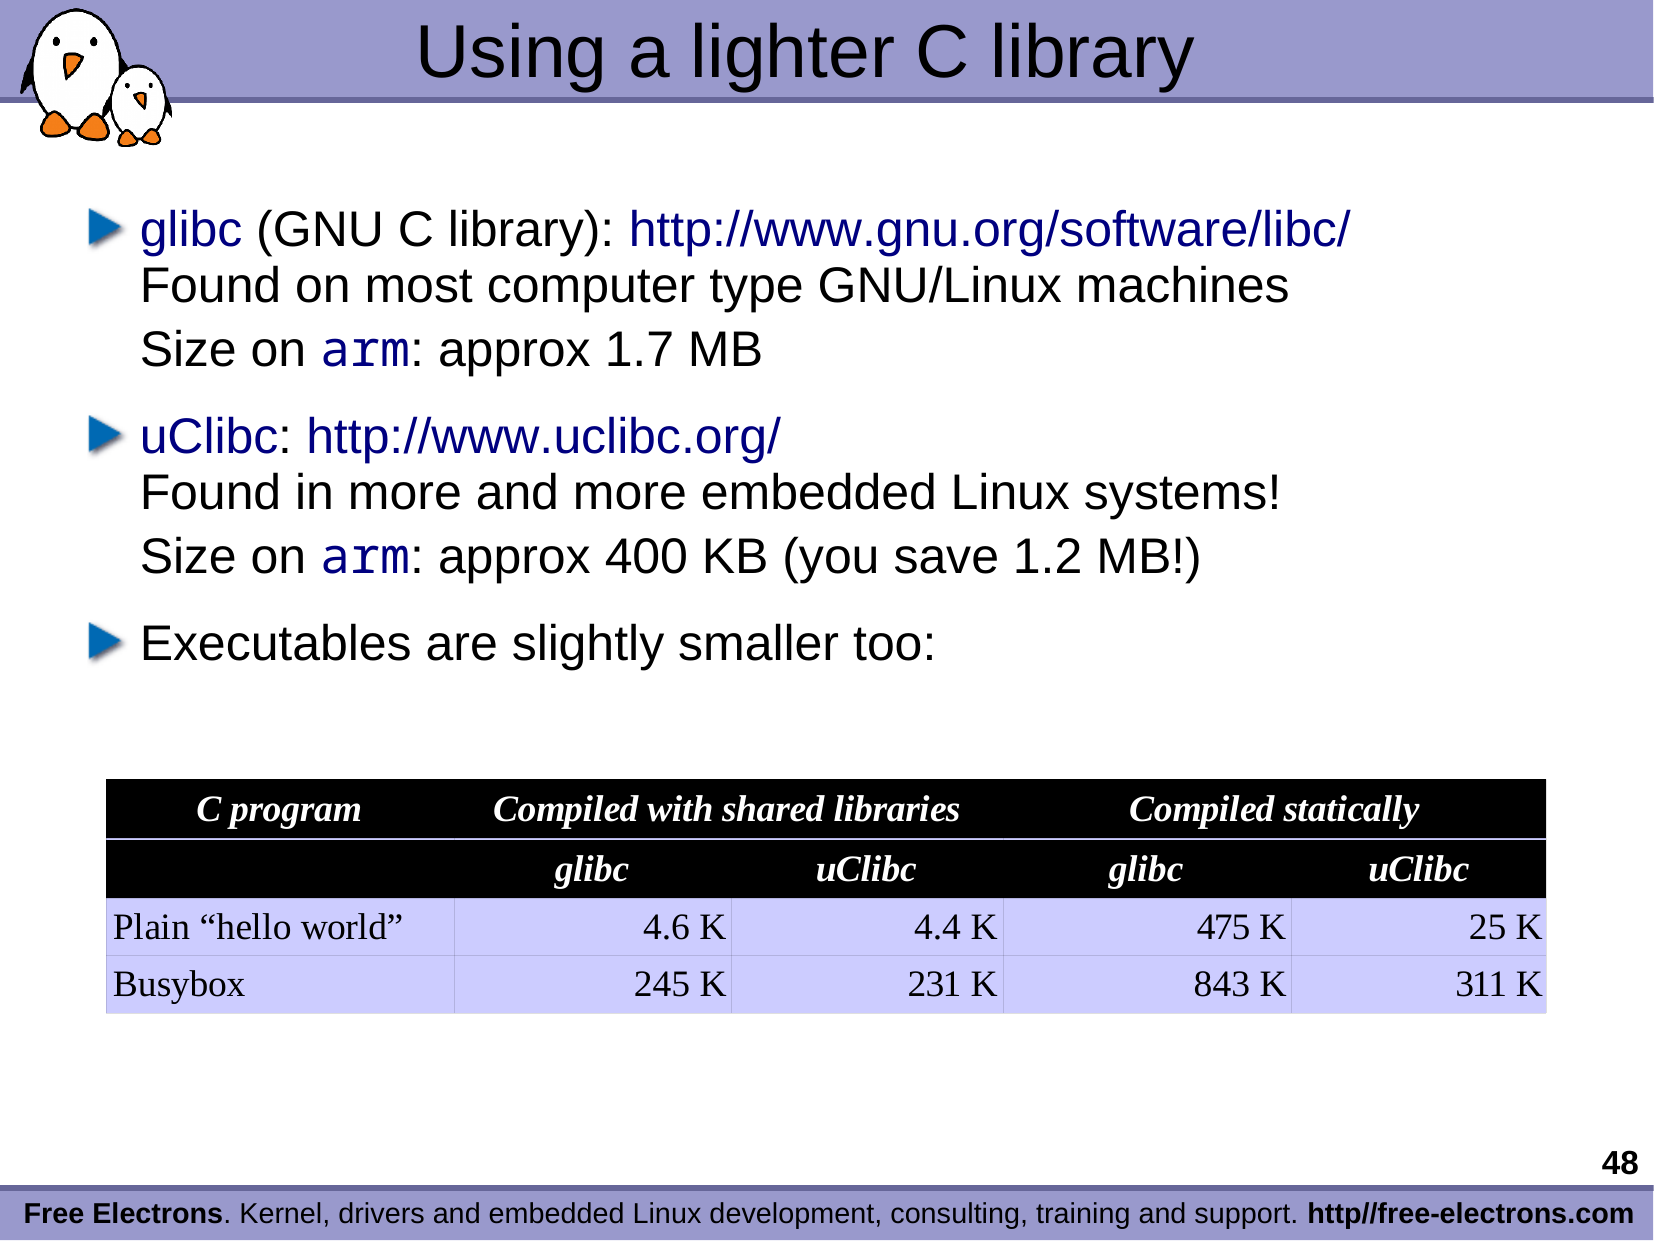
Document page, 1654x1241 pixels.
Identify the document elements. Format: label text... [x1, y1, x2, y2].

list glibc (GNU C library): http://www.gnu.org/software/libc/ Found on most computer type GNU/Linux machines Size on arm: approx 1.7 MB uClibc: http://www.uclibc.org/ Found in more and more embedded Linux systems! Size on arm: approx 400 KB (you save 1.2 MB!) Executables are slightly smaller too: [68, 201, 1592, 1118]
picture [20, 8, 172, 147]
title Using a lighter C library [60, 0, 1551, 103]
chart [105, 779, 1548, 1045]
